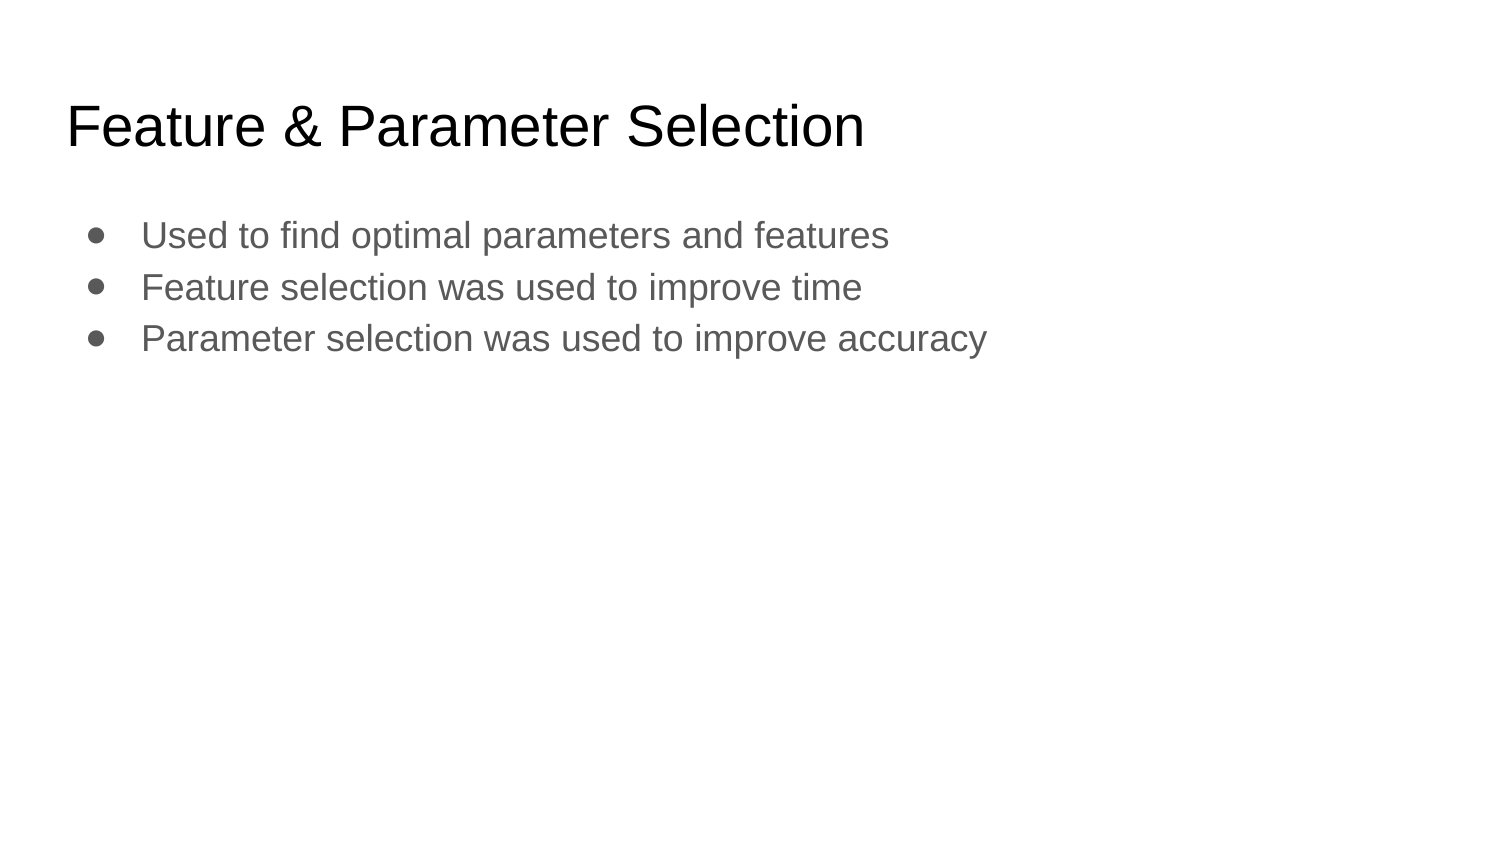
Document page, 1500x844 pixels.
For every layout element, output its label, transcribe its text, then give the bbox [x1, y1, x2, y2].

list Used to find optimal parameters and features Feature selection was used to improve time Parameter selection was used to improve accuracy [51, 189, 1449, 750]
title Feature & Parameter Selection [51, 72, 1449, 167]
